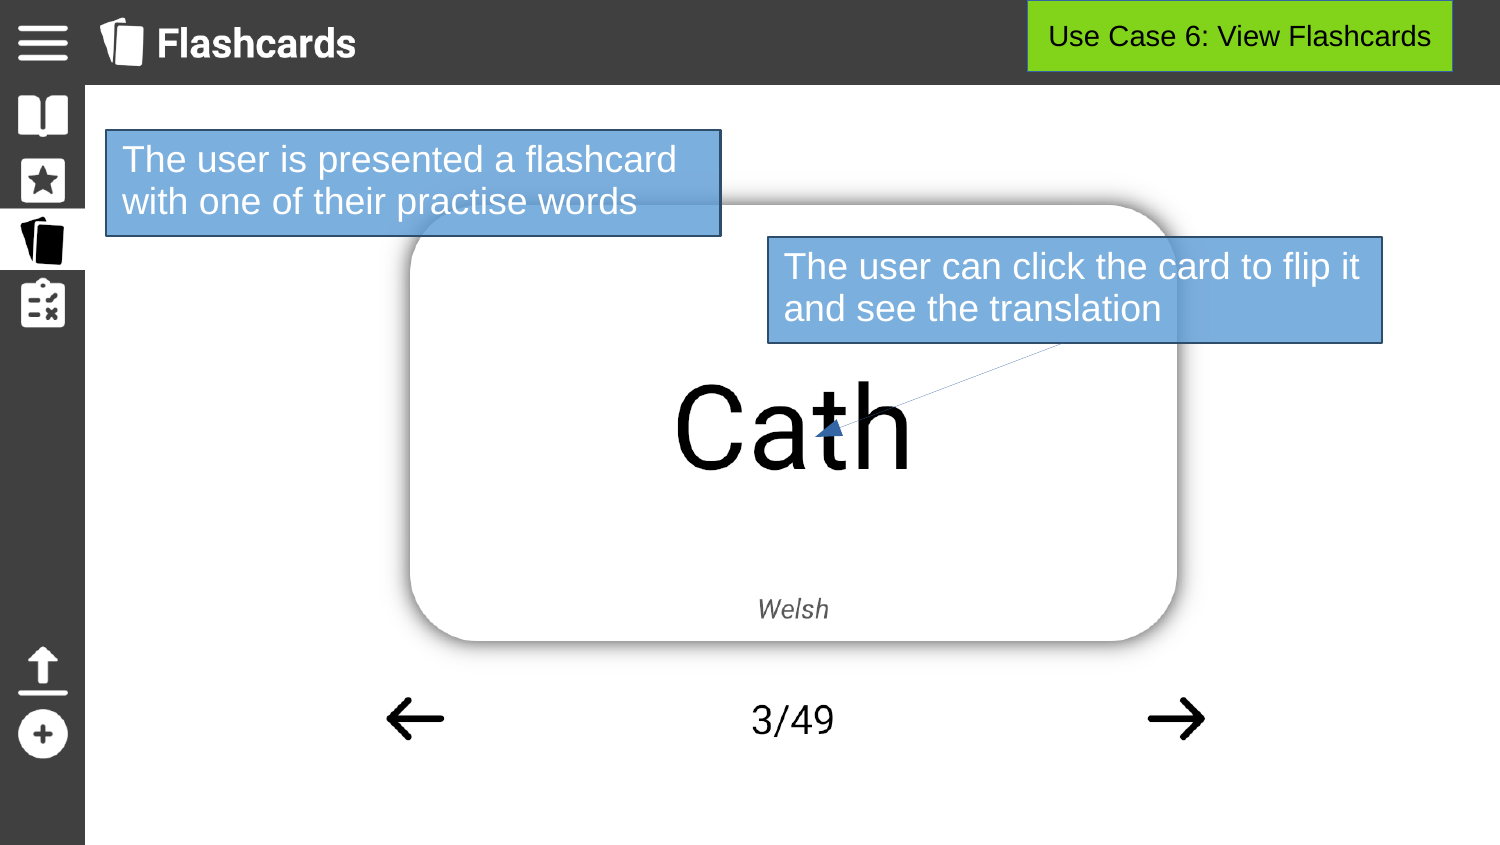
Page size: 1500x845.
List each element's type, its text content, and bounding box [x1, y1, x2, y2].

text_box The user can click the card to flip it and see the translation [767, 236, 1382, 344]
picture [0, 0, 1500, 845]
text_box The user is presented a flashcard with one of their practise words [106, 129, 721, 237]
text_box Use Case 6: View Flashcards [1027, 0, 1453, 72]
